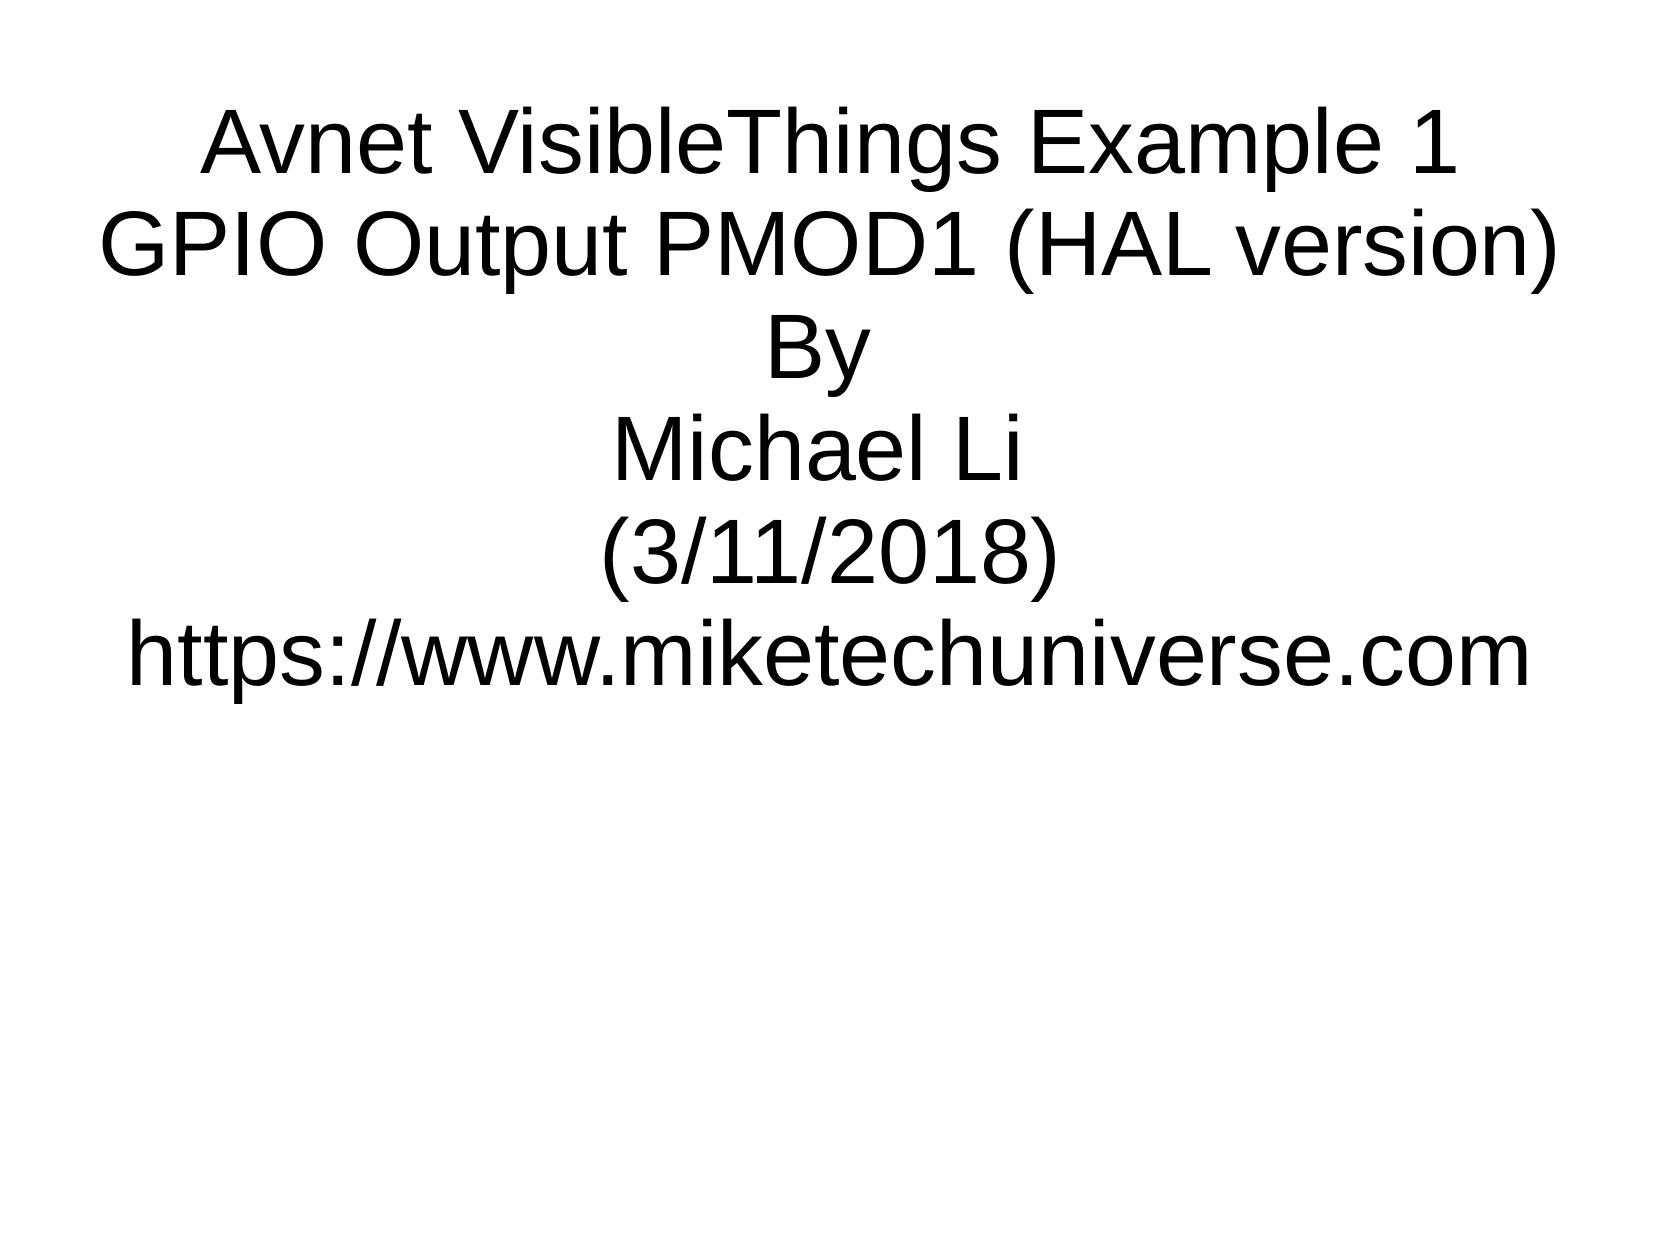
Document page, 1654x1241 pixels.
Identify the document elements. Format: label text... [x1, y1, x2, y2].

title Avnet VisibleThings Example 1 GPIO Output PMOD1 (HAL version) By Michael Li (3/11/2018) https://www.miketechuniverse.com [86, 90, 1576, 706]
